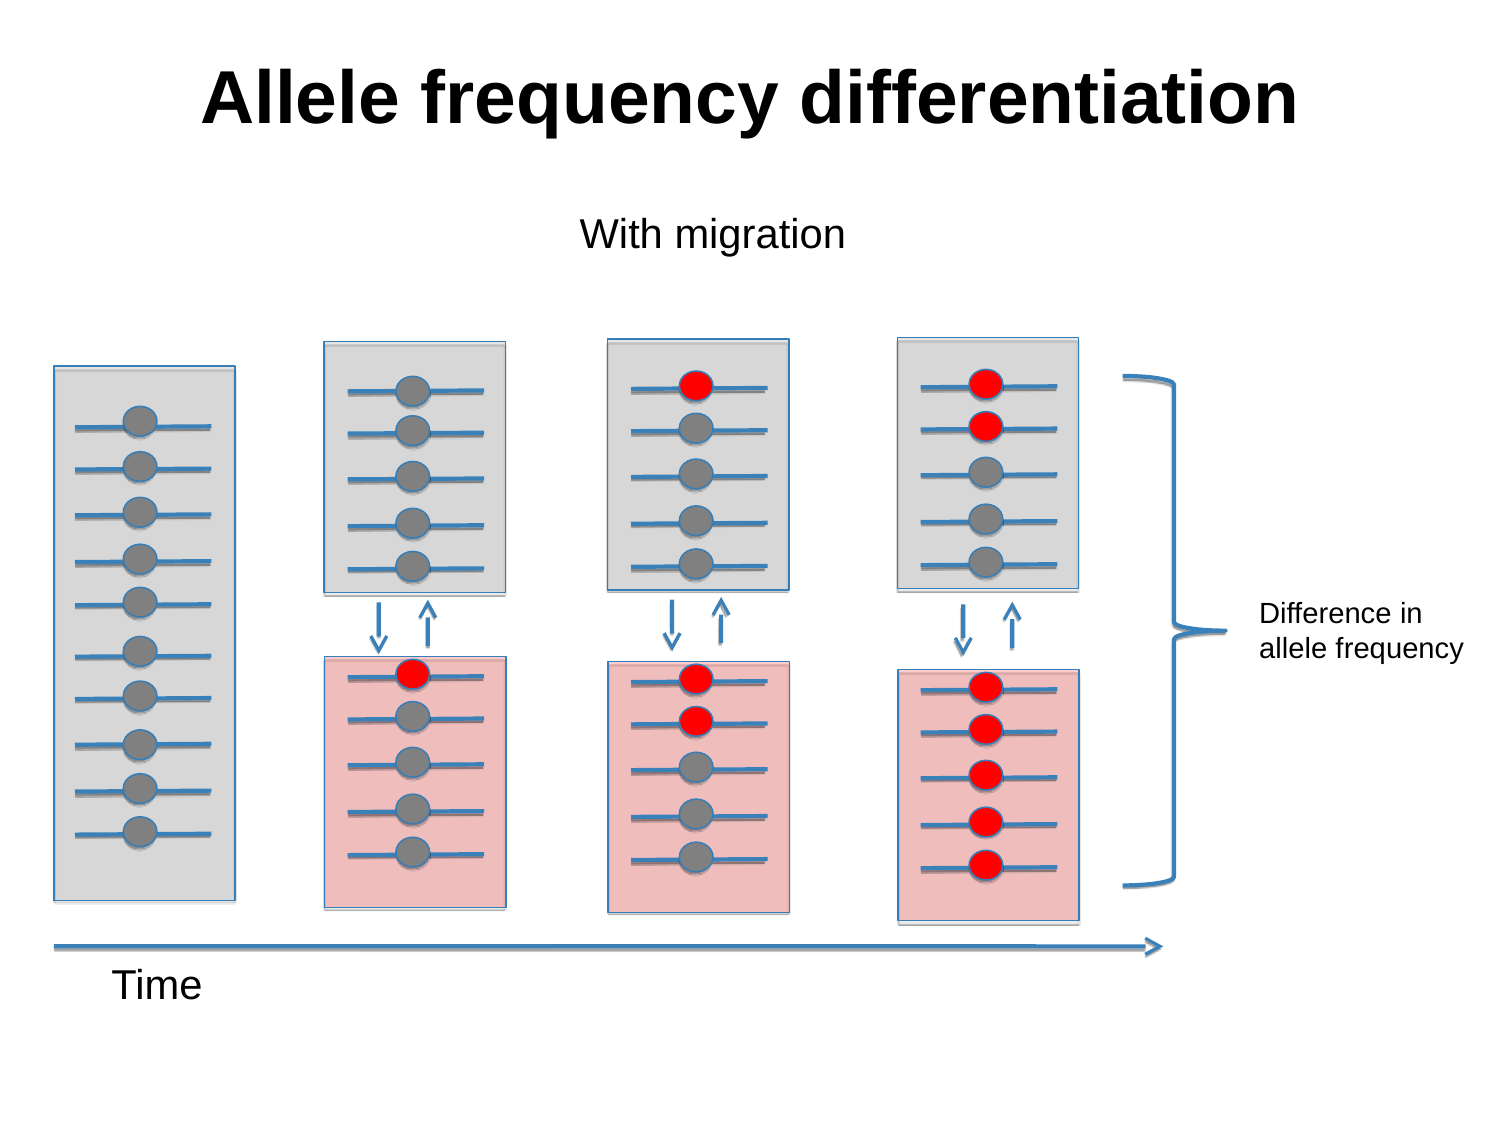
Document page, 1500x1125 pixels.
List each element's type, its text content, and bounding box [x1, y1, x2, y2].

text_box [897, 337, 1079, 589]
text_box [324, 341, 506, 593]
title Allele frequency differentiation [75, 0, 1425, 188]
text_box Difference in allele frequency [1244, 587, 1480, 673]
text_box [607, 339, 789, 591]
text_box Time [96, 950, 218, 1016]
text_box [324, 656, 506, 908]
text_box [608, 661, 790, 913]
text_box With migration [564, 199, 862, 265]
text_box [897, 669, 1080, 921]
text_box [53, 366, 236, 901]
